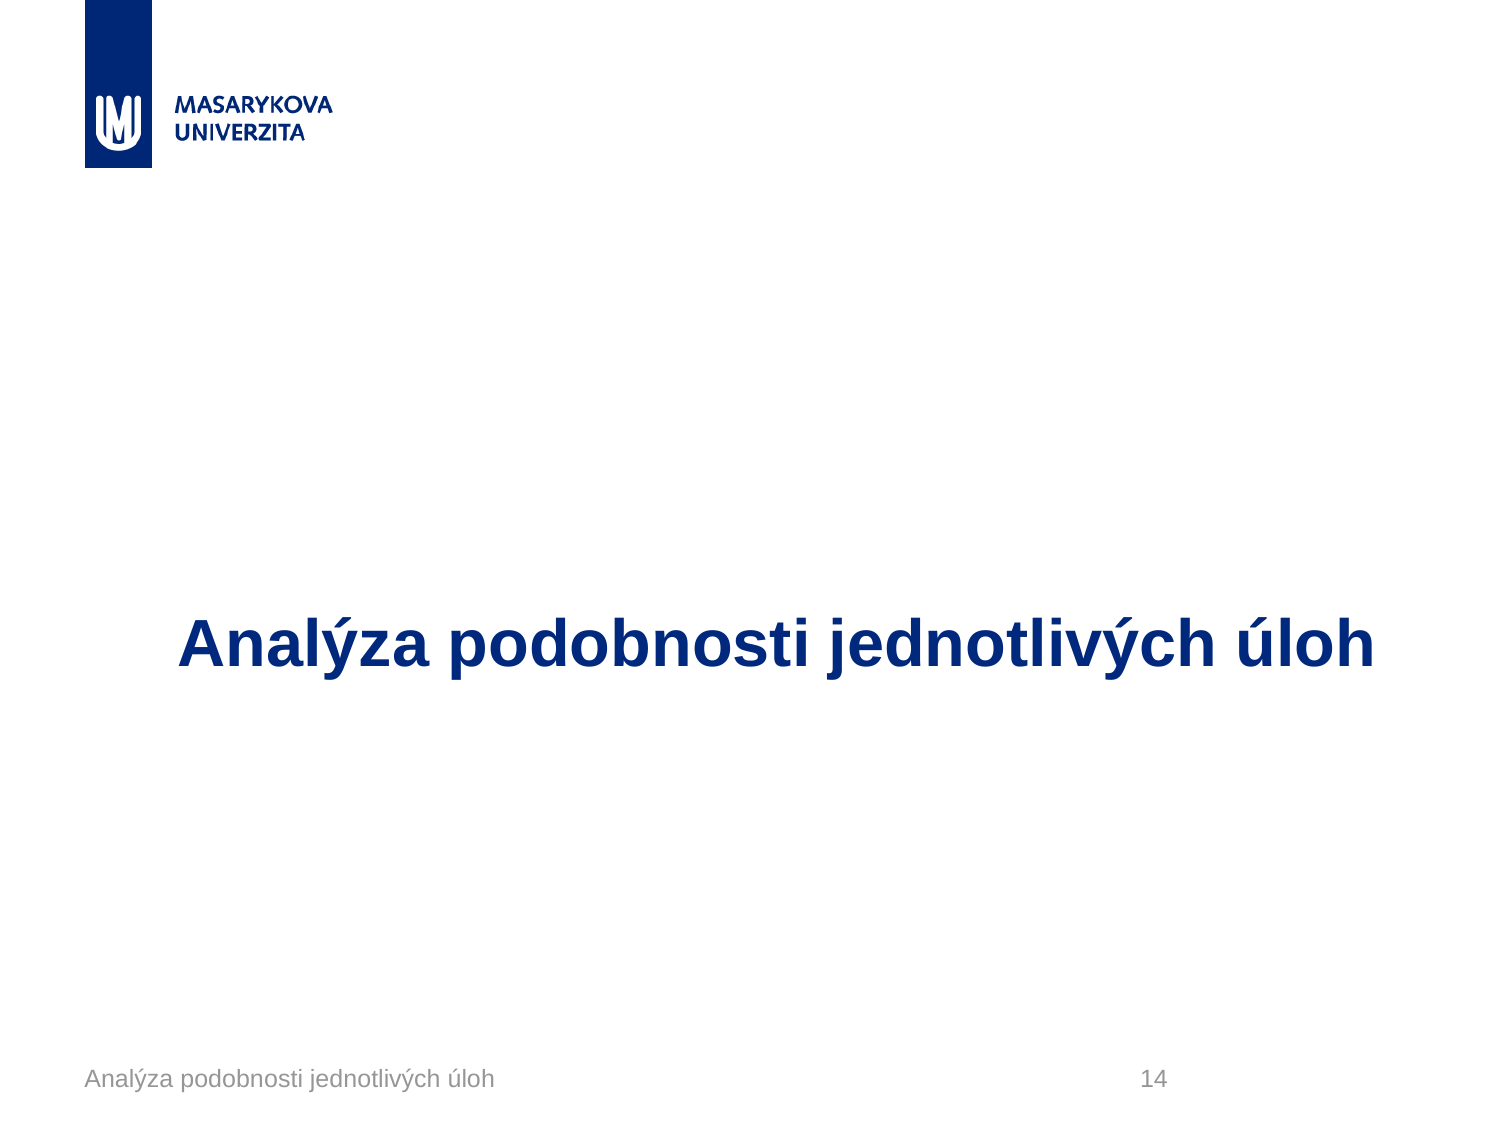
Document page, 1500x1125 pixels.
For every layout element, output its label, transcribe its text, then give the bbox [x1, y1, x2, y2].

text_box 14 [1125, 1025, 1428, 1101]
text_box Analýza podobnosti jednotlivých úloh [69, 1025, 1104, 1101]
title Analýza podobnosti jednotlivých úloh [177, 420, 1411, 858]
